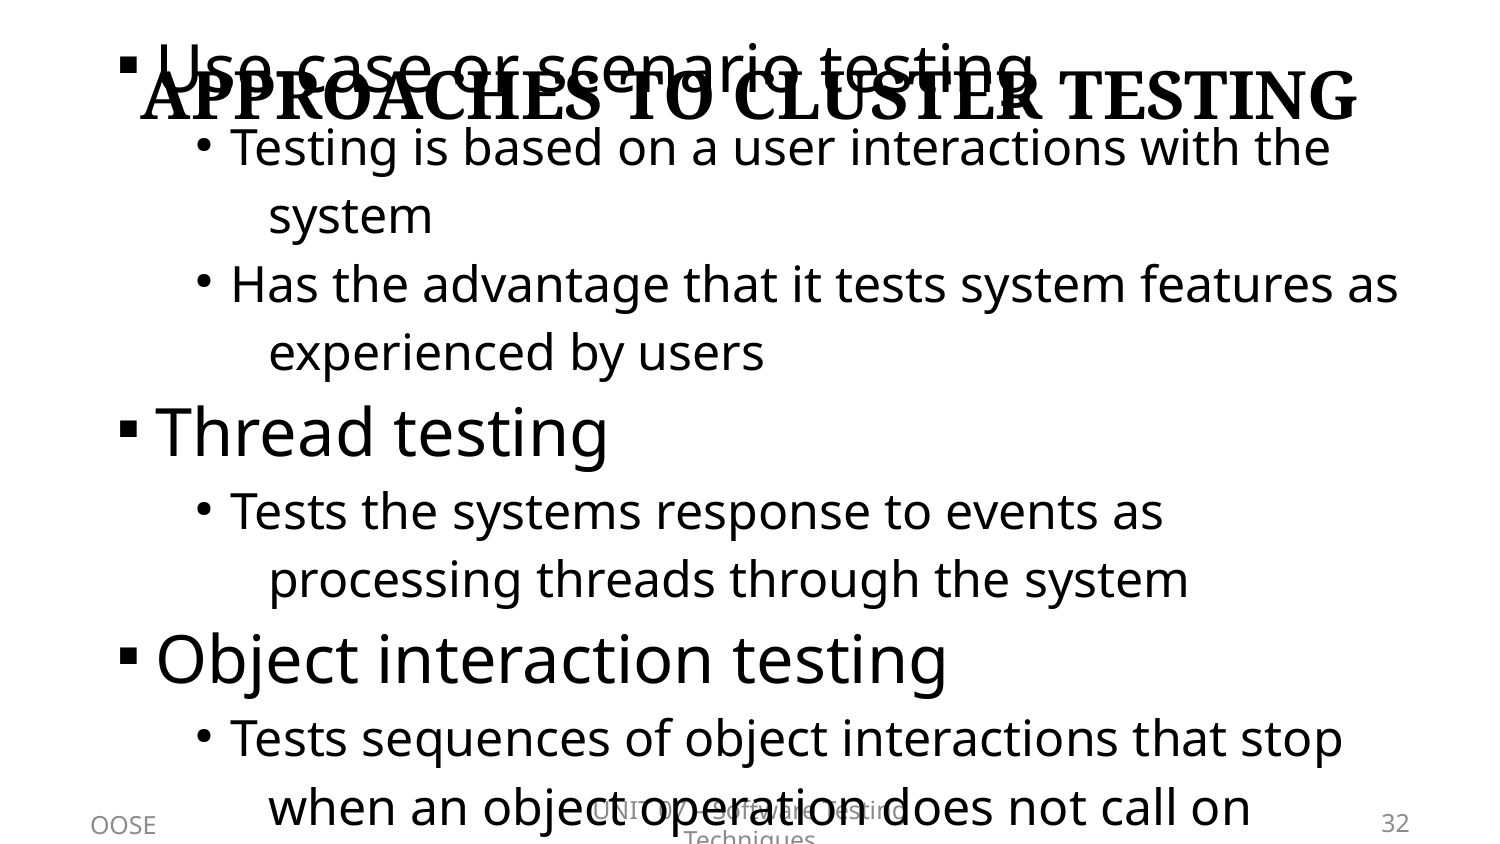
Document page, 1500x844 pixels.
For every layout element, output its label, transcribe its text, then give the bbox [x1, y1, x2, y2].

title APPROACHES TO CLUSTER TESTING [75, 23, 1425, 164]
subtitle Use-case or scenario testing Testing is based on a user interactions with the system Has the advantage that it tests system features as experienced by users Thread testing Tests the systems response to events as processing threads through the system Object interaction testing Tests sequences of object interactions that stop when an object operation does not call on services from another object [82, 131, 1433, 799]
